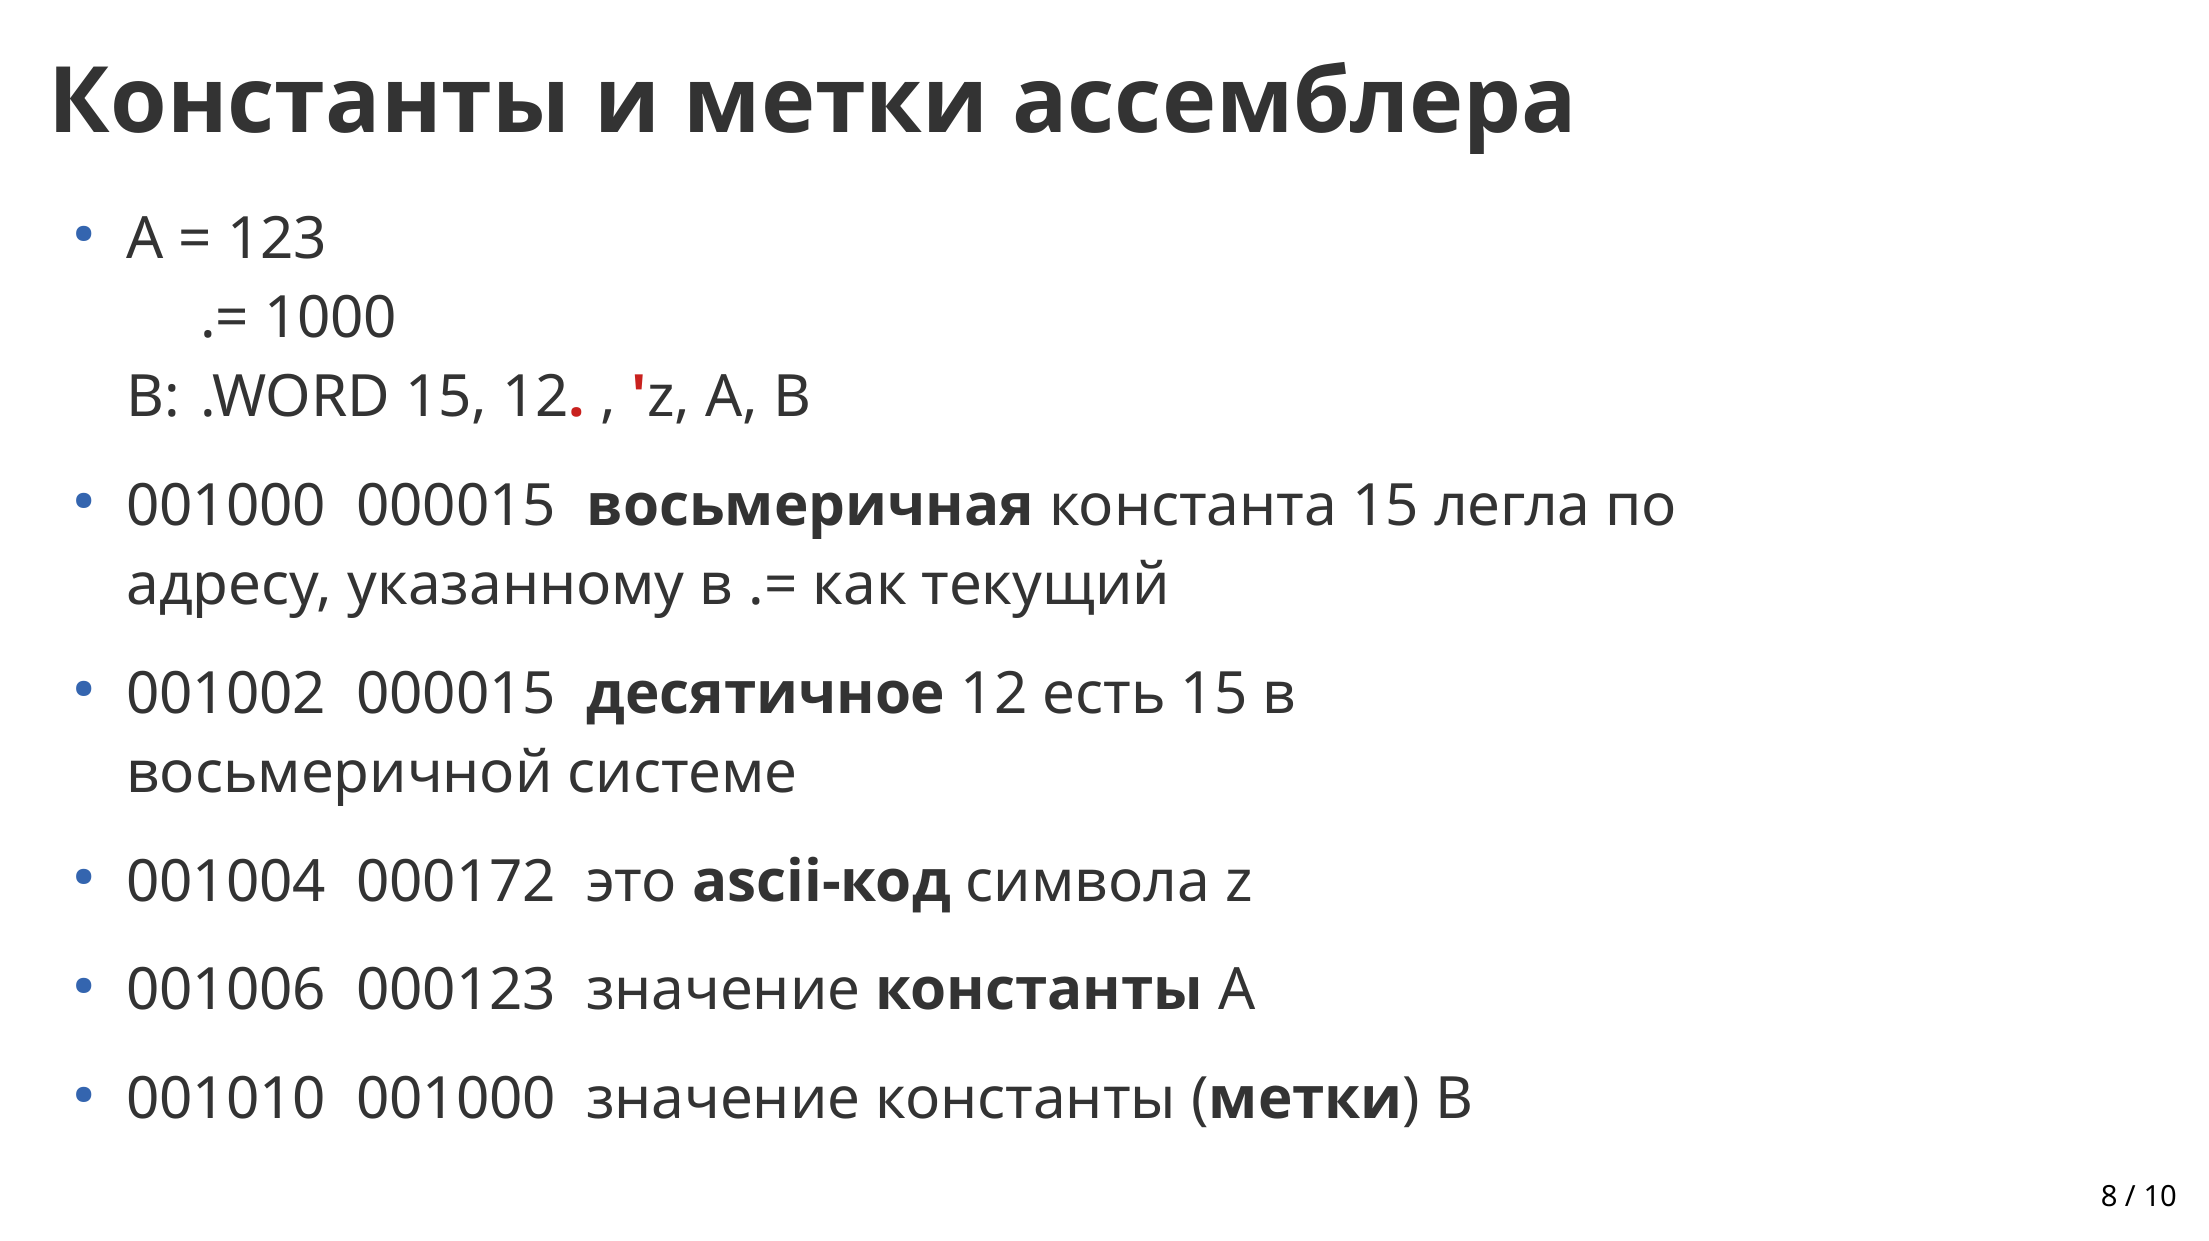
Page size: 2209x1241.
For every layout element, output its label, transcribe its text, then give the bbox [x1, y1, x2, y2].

list A = 123 .= 1000 B: .WORD 15, 12. , 'z, A, B 001000 000015 восьмеричная константа 15 легла по адресу, указанному в .= как текущий 001002 000015 десятичное 12 есть 15 в восьмеричной системе 001004 000172 это ascii-код символа z 001006 000123 значение константы А 001010 001000 значение константы (метки) B [55, 195, 1690, 1177]
title Константы и метки ассемблера [48, 34, 2174, 160]
